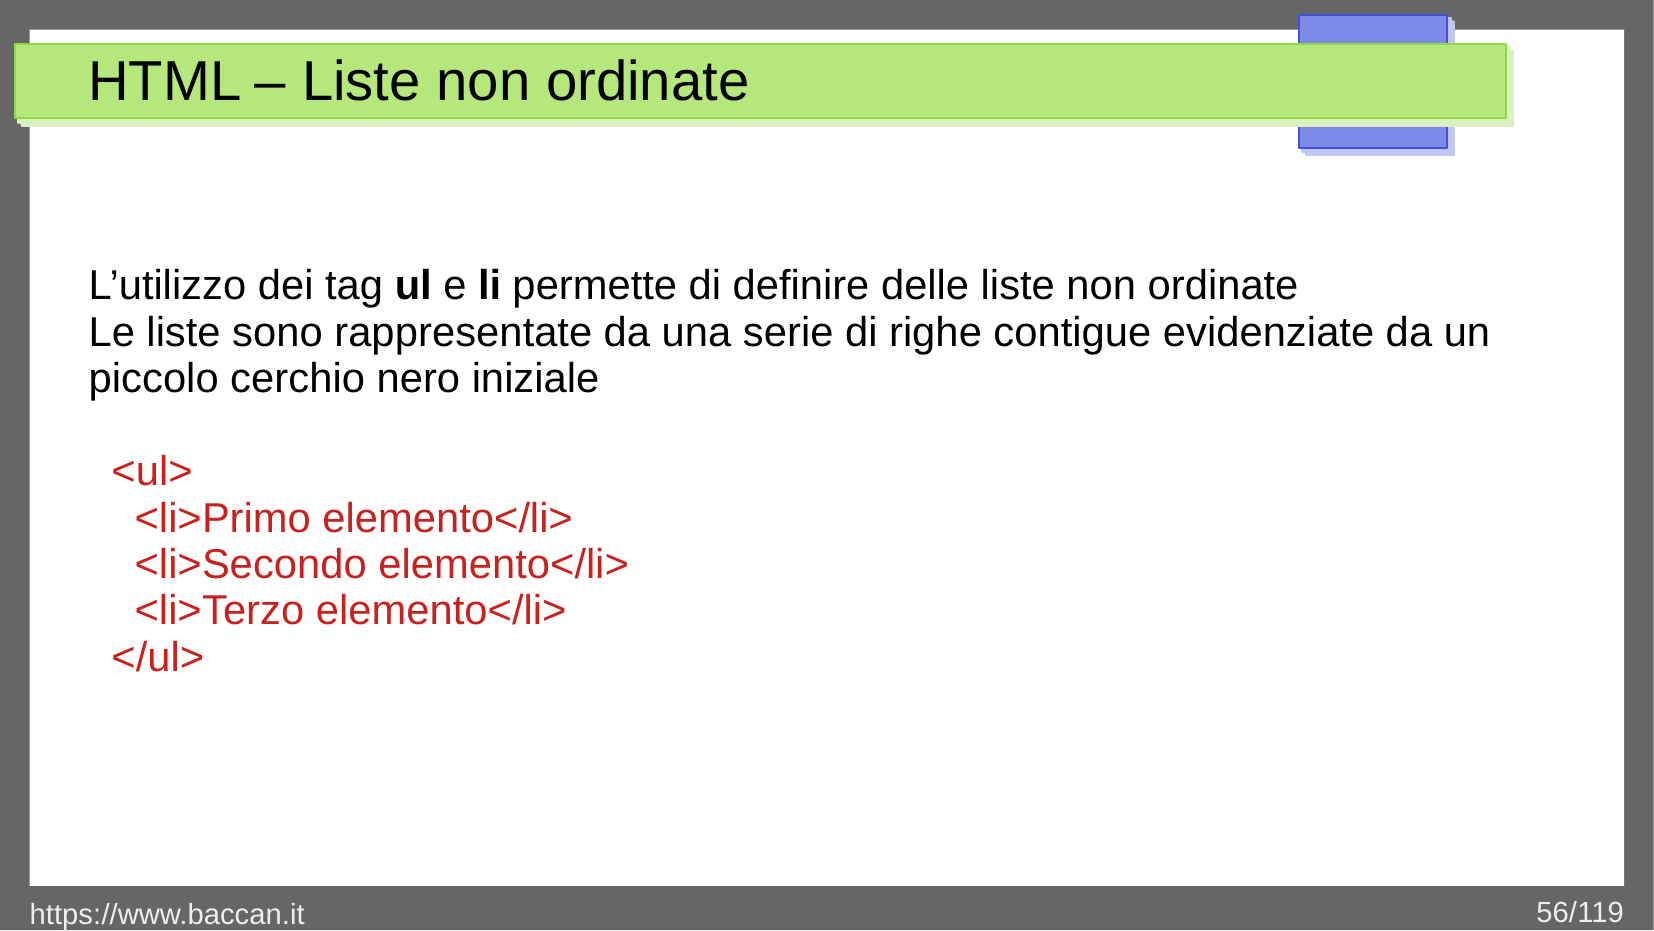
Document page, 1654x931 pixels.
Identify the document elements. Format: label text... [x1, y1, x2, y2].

text_box L’utilizzo dei tag ul e li permette di definire delle liste non ordinate Le liste sono rappresentate da una serie di righe contigue evidenziate da un piccolo cerchio nero iniziale <ul> <li>Primo elemento</li> <li>Secondo elemento</li> <li>Terzo elemento</li> </ul> [88, 113, 1565, 876]
title HTML – Liste non ordinate [88, 44, 1506, 113]
